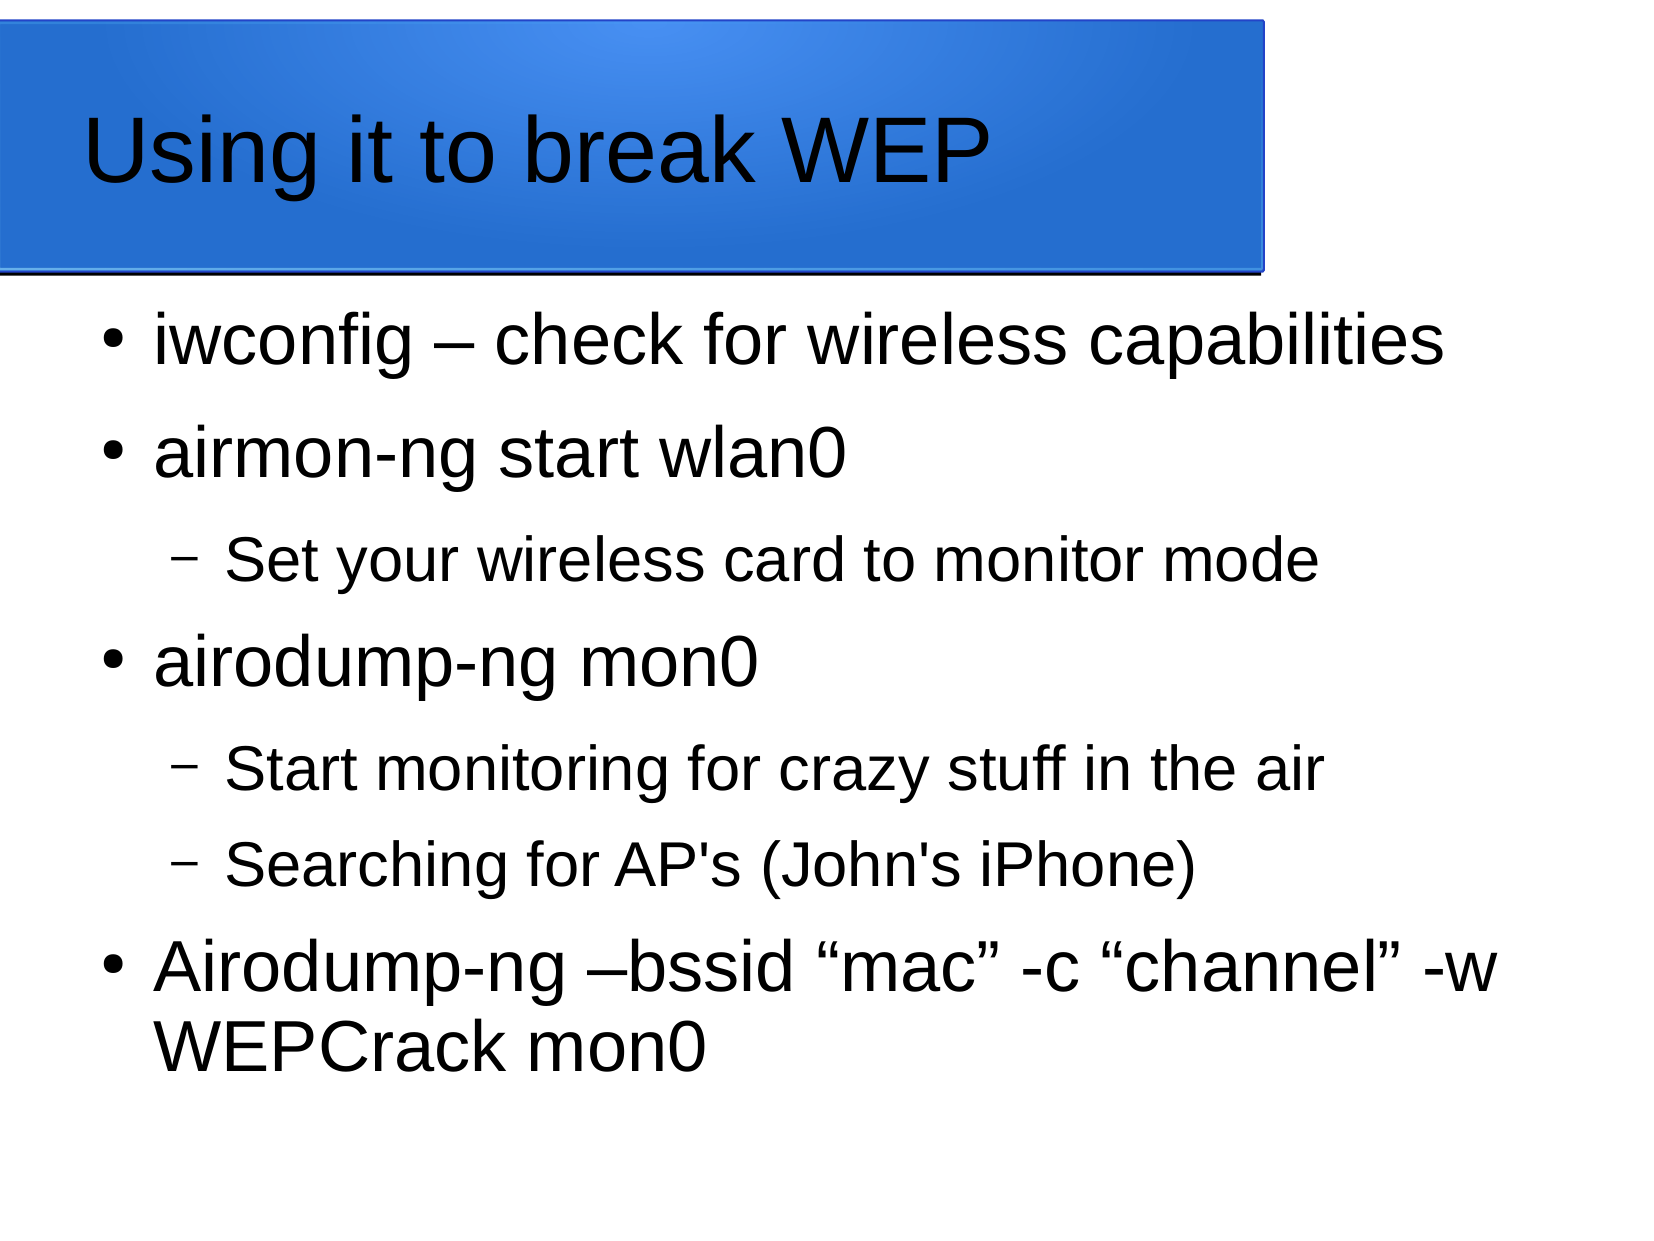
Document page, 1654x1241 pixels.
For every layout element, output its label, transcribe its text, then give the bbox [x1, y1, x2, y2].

list iwconfig – check for wireless capabilities airmon-ng start wlan0 Set your wireless card to monitor mode airodump-ng mon0 Start monitoring for crazy stuff in the air Searching for AP's (John's iPhone) Airodump-ng –bssid “mac” -c “channel” -w WEPCrack mon0 [82, 299, 1636, 1216]
title Using it to break WEP [82, 47, 1235, 252]
